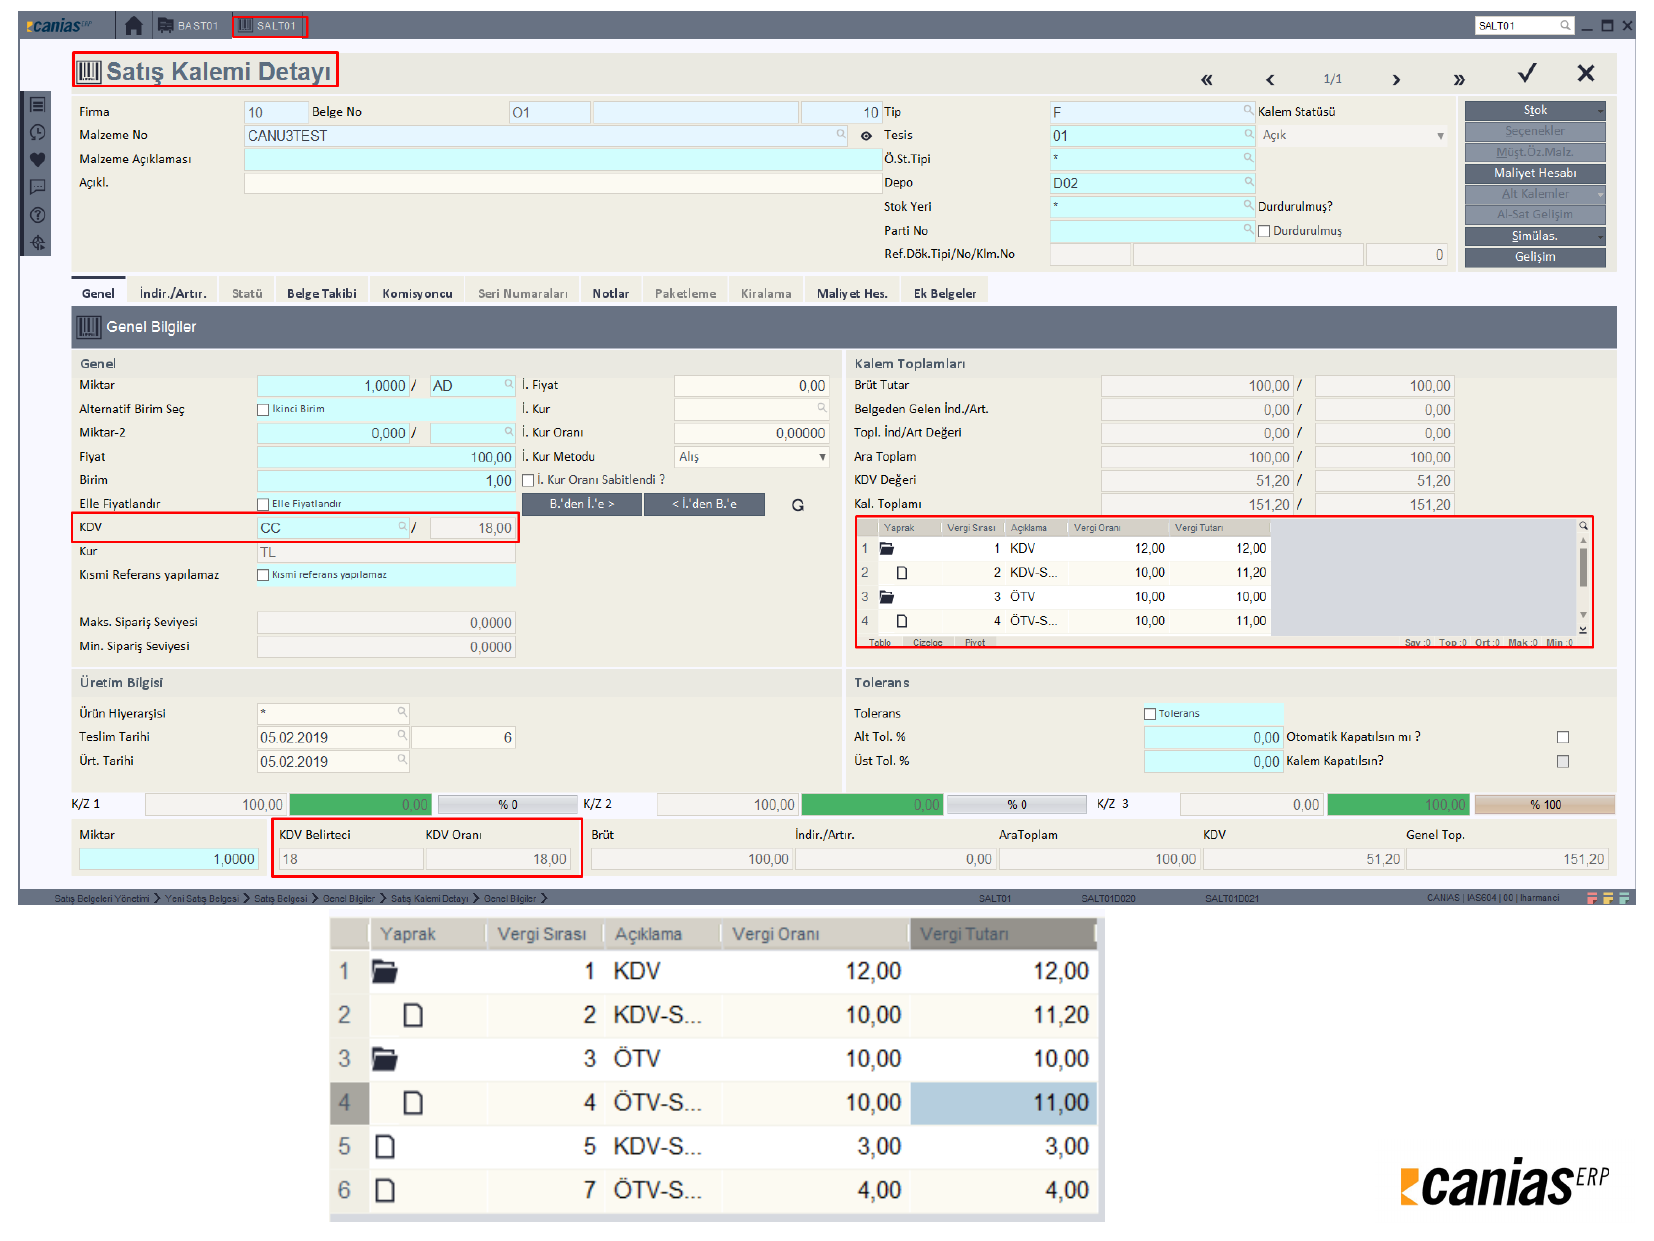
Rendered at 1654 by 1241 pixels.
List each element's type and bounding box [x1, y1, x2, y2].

picture [329, 909, 1105, 1222]
picture [18, 11, 1636, 905]
picture [1375, 1139, 1635, 1223]
